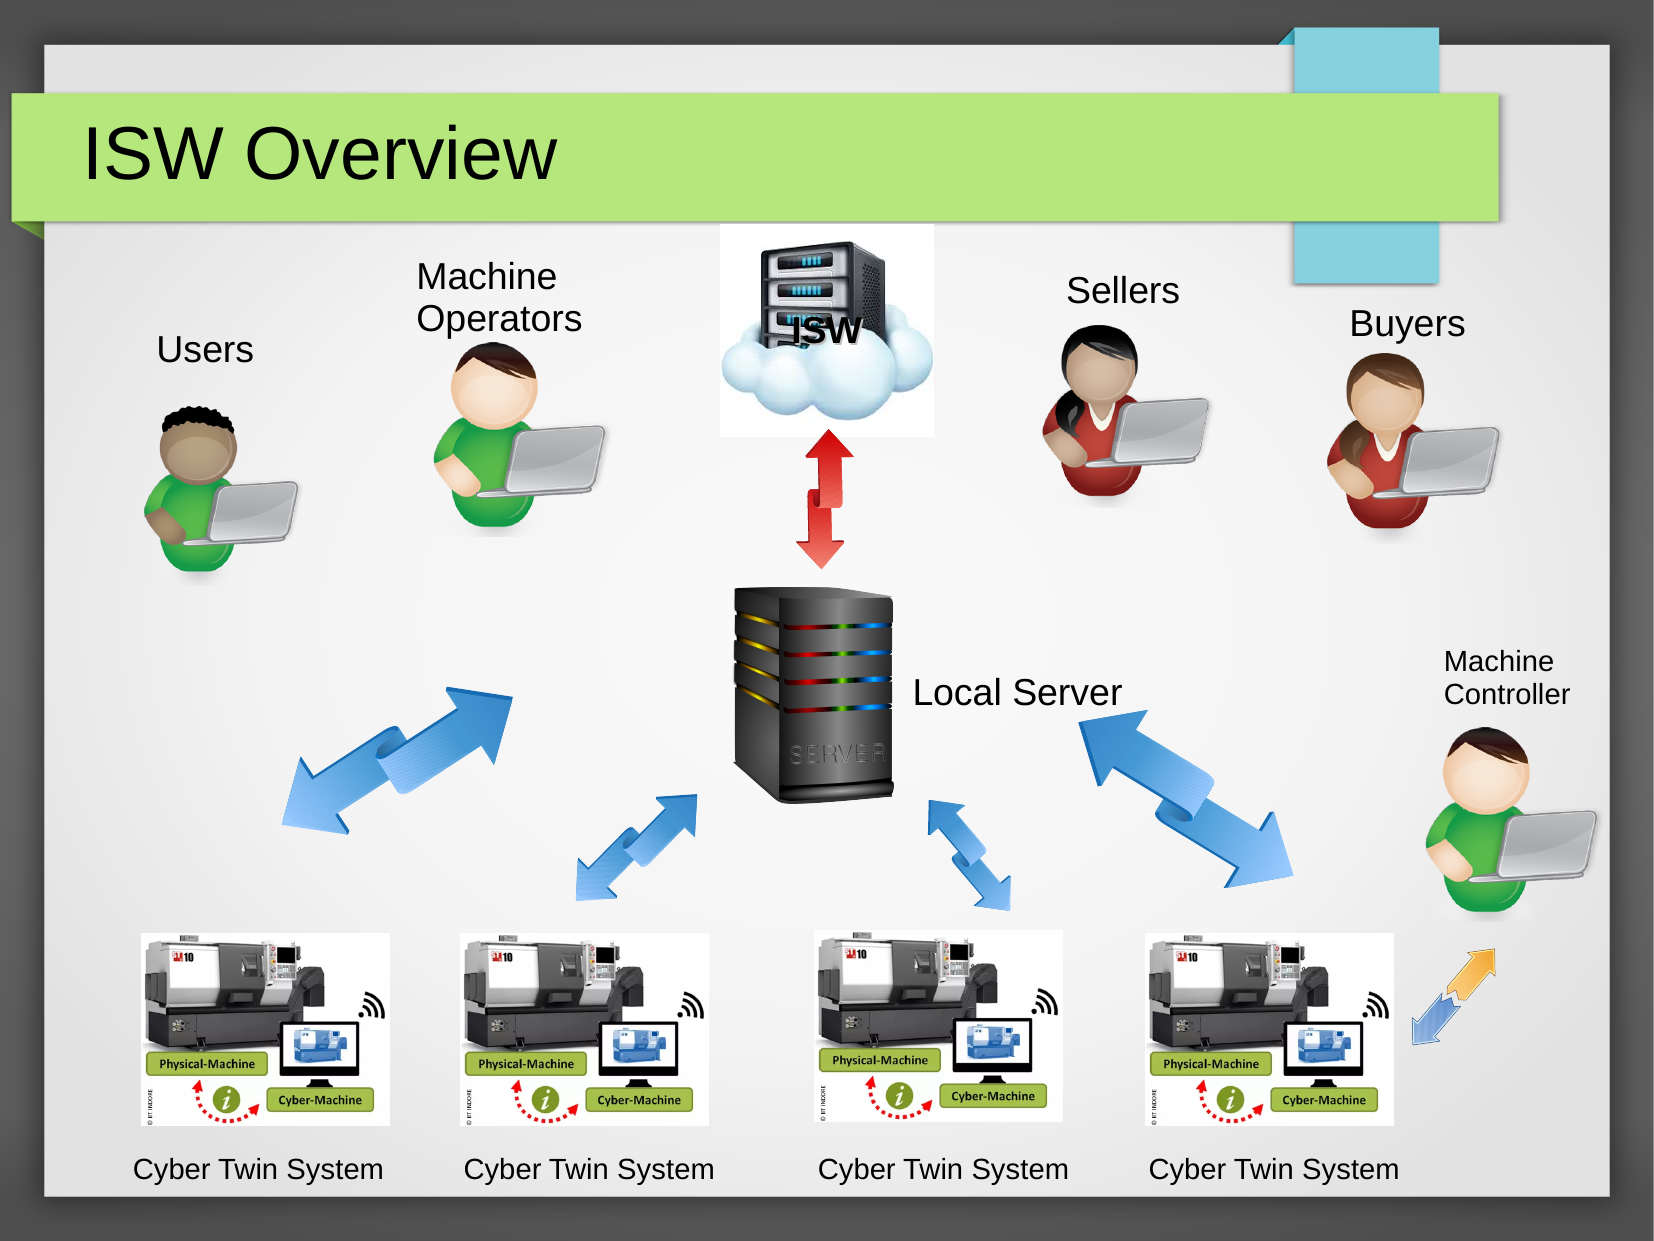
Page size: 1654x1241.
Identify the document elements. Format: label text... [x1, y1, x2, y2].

text_box Cyber Twin System [118, 1145, 448, 1194]
picture [0, 0, 1654, 1241]
text_box Cyber Twin System [448, 1145, 780, 1194]
text_box Users [141, 321, 355, 378]
text_box Machine Controller [1429, 637, 1654, 719]
text_box Machine Operators [401, 248, 615, 347]
text_box Local Server [897, 663, 1429, 721]
title ISW Overview [82, 94, 1264, 213]
text_box Cyber Twin System [803, 1145, 1134, 1194]
text_box Buyers [1334, 295, 1595, 395]
text_box Sellers [1051, 262, 1241, 319]
text_box Cyber Twin System [1134, 1145, 1465, 1194]
